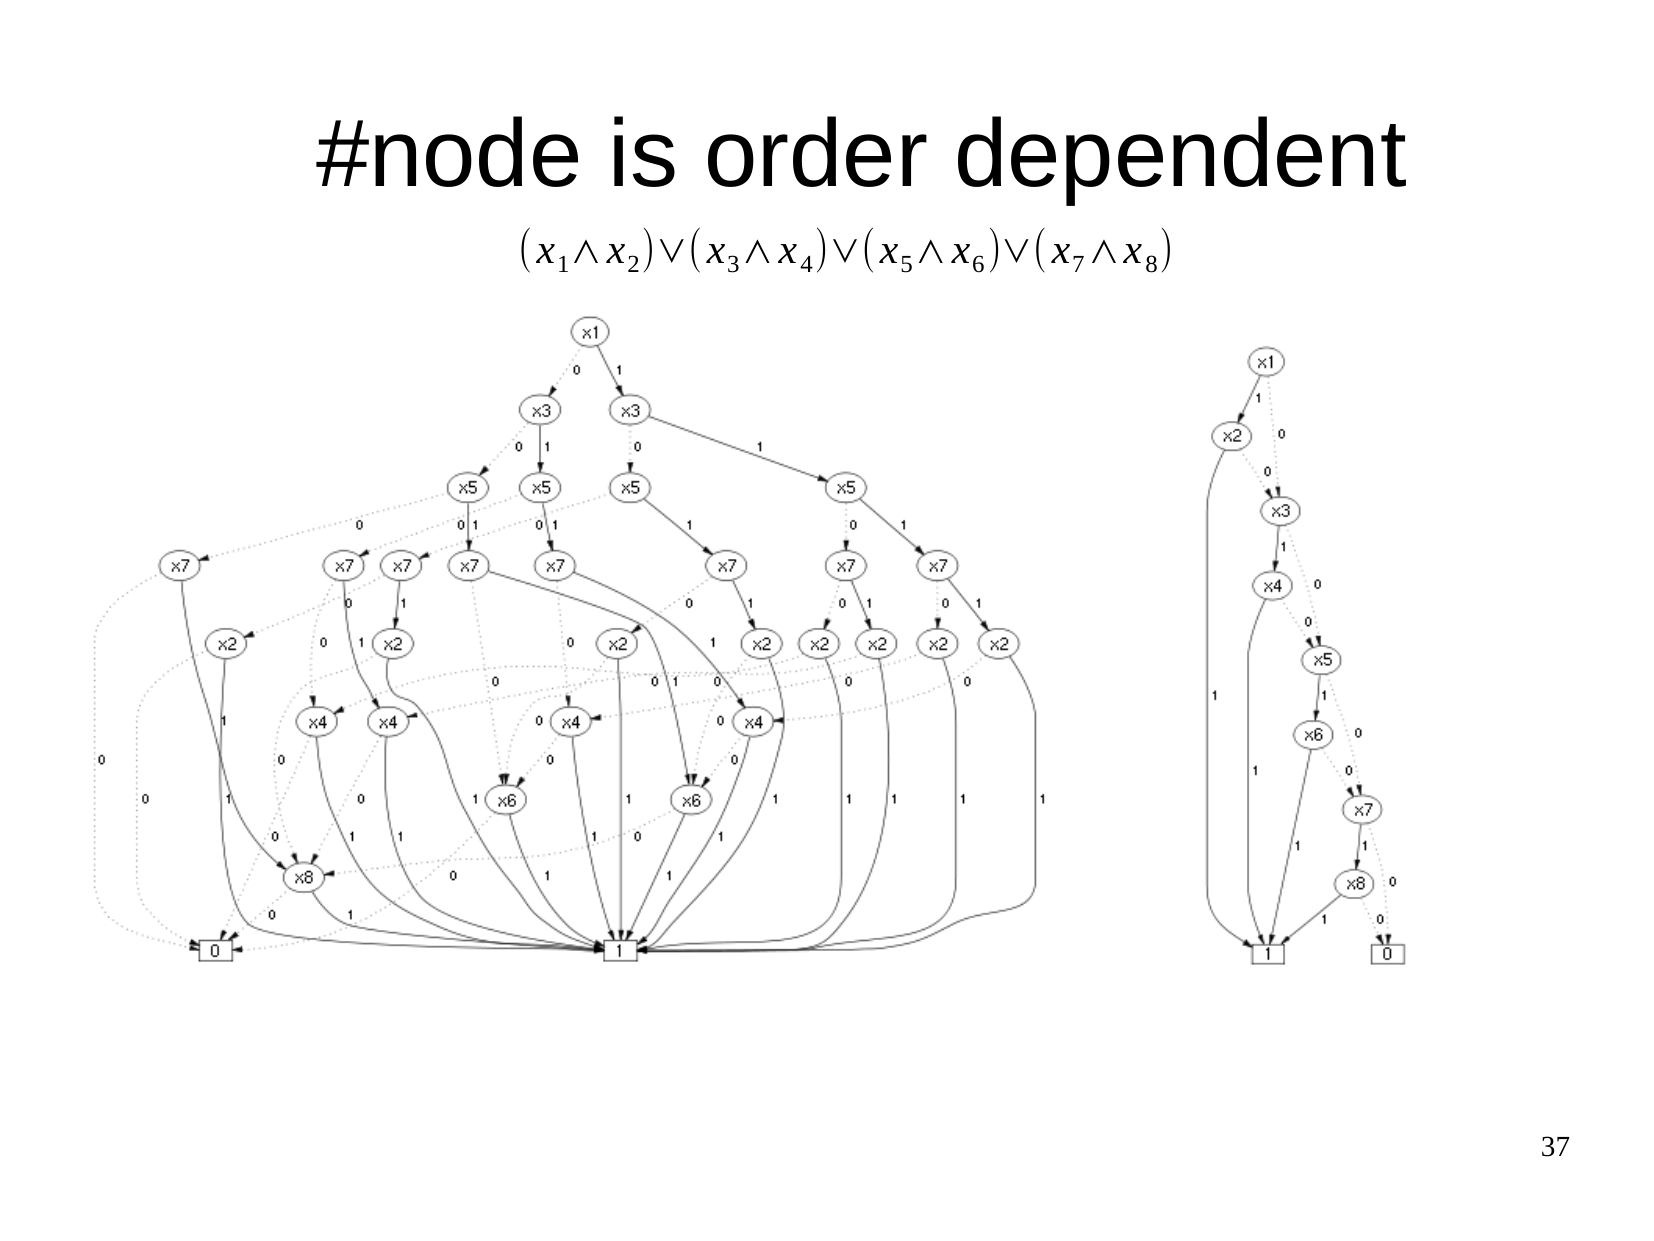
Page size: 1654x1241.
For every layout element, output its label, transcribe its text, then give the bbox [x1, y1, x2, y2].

title #node is order dependent [82, 49, 1571, 257]
chart [511, 225, 1180, 278]
picture [66, 295, 1063, 976]
picture [1185, 312, 1429, 993]
